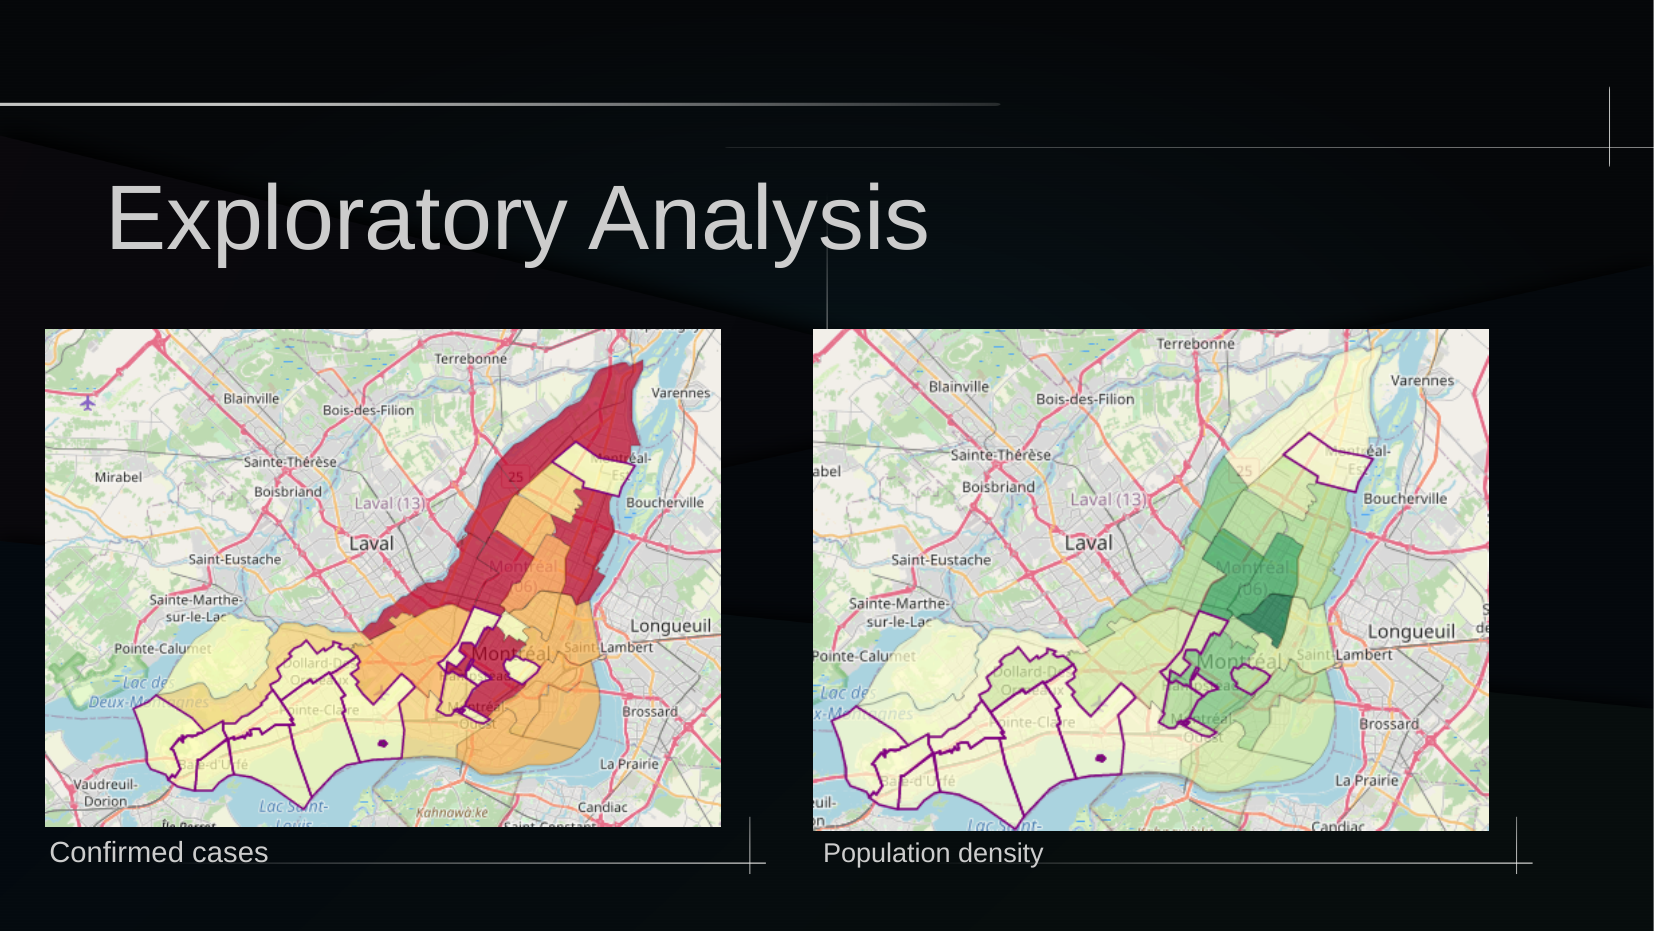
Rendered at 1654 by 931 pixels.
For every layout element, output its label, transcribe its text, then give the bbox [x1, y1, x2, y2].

text_box Population density [808, 831, 1059, 877]
text_box Confirmed cases [34, 828, 283, 876]
picture [0, 0, 1654, 931]
title Exploratory Analysis [105, 165, 1606, 272]
